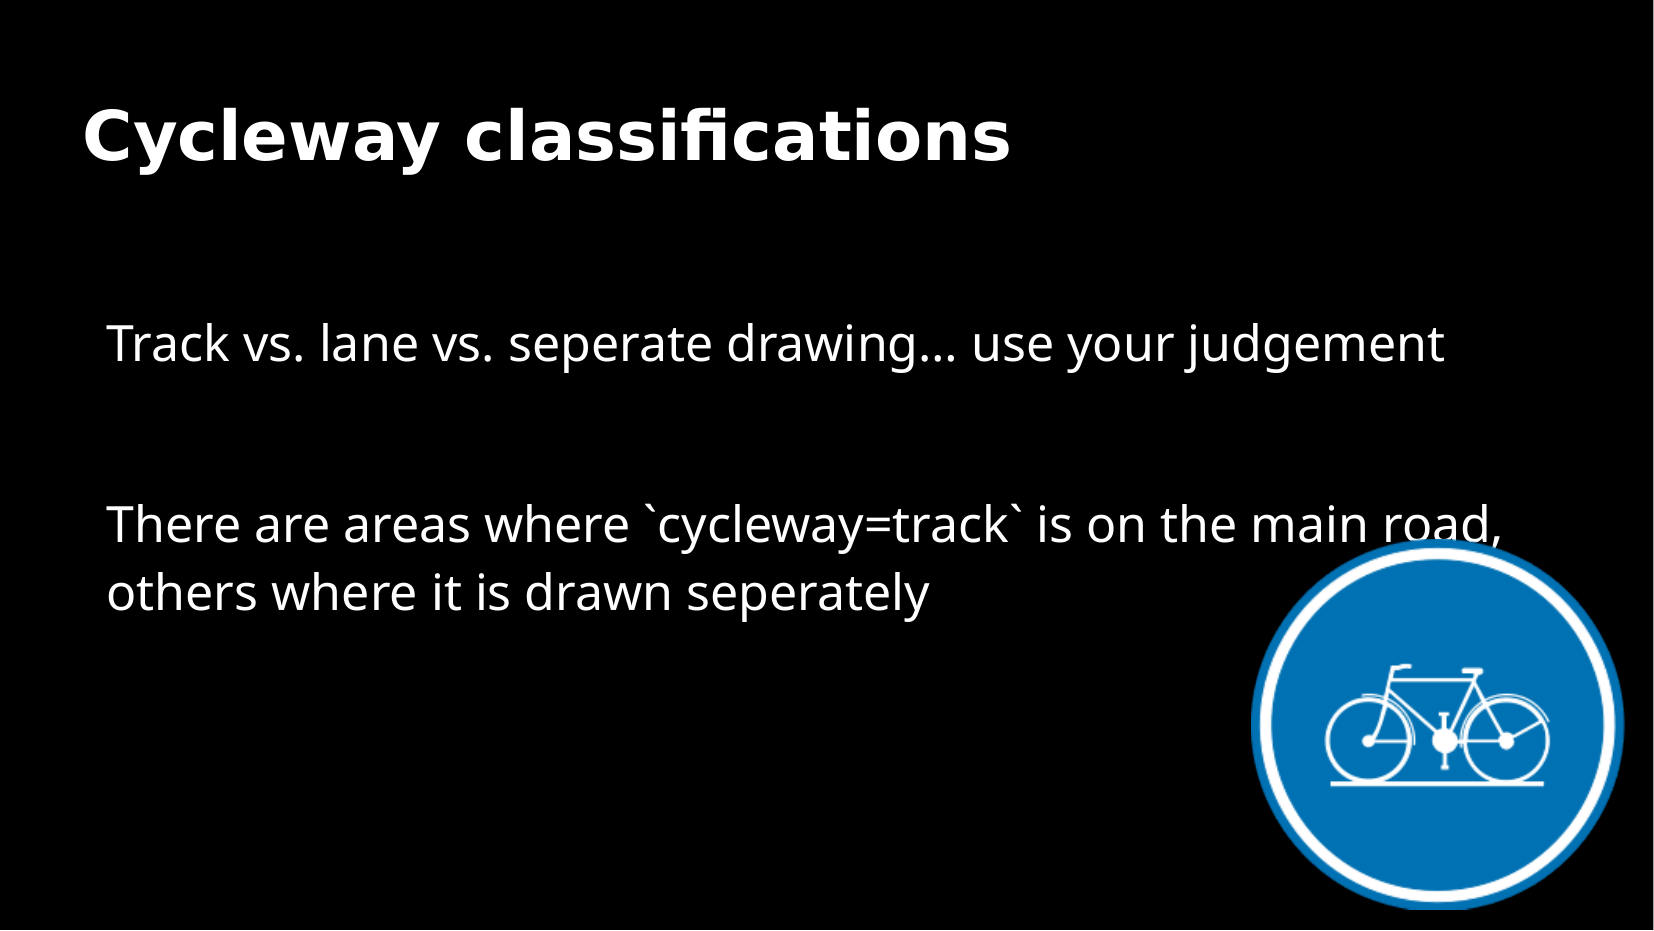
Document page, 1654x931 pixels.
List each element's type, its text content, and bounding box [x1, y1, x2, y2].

picture [1251, 539, 1627, 910]
title Cycleway classifications [82, 59, 1571, 215]
list Track vs. lane vs. seperate drawing… use your judgement There are areas where `cycleway=track` is on the main road, others where it is drawn seperately [35, 217, 1524, 827]
